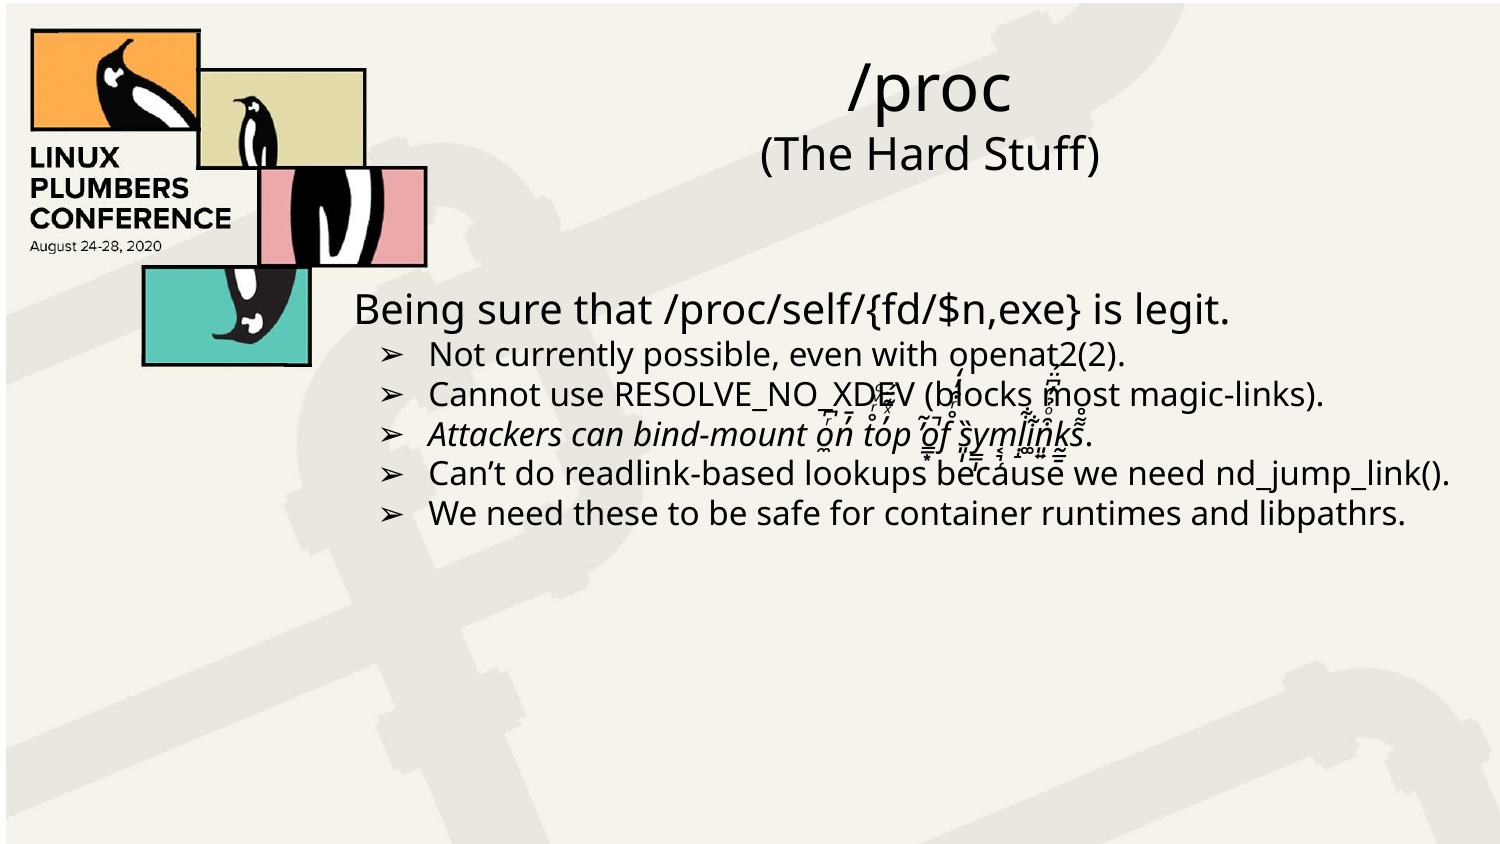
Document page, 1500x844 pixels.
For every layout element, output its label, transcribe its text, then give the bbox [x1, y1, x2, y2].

title /proc (The Hard Stuff) [435, 33, 1425, 191]
list Being sure that /proc/self/{fd/$n,exe} is legit. Not currently possible, even with openat2(2). Cannot use RESOLVE_NO_XDEV (blocks most magic-links). Attackers can bind-mount o̼ͬ͆n̓̄ t̊ͬͮͨo̓ͯ͊̈́p ̓̃o͇͙̚f̊ͬ͒̓̒ s͈̩̏y͇̩m͔͉̜ḷ̝͋i͚͋n͈͍͒ͦ̉̓͆̈́k̰̲̱s͌̊. Can’t do readlink-based lookups because we need nd_jump_link(). We need these to be safe for container runtimes and libpathrs. [353, 282, 1452, 735]
picture [5, 3, 1500, 844]
